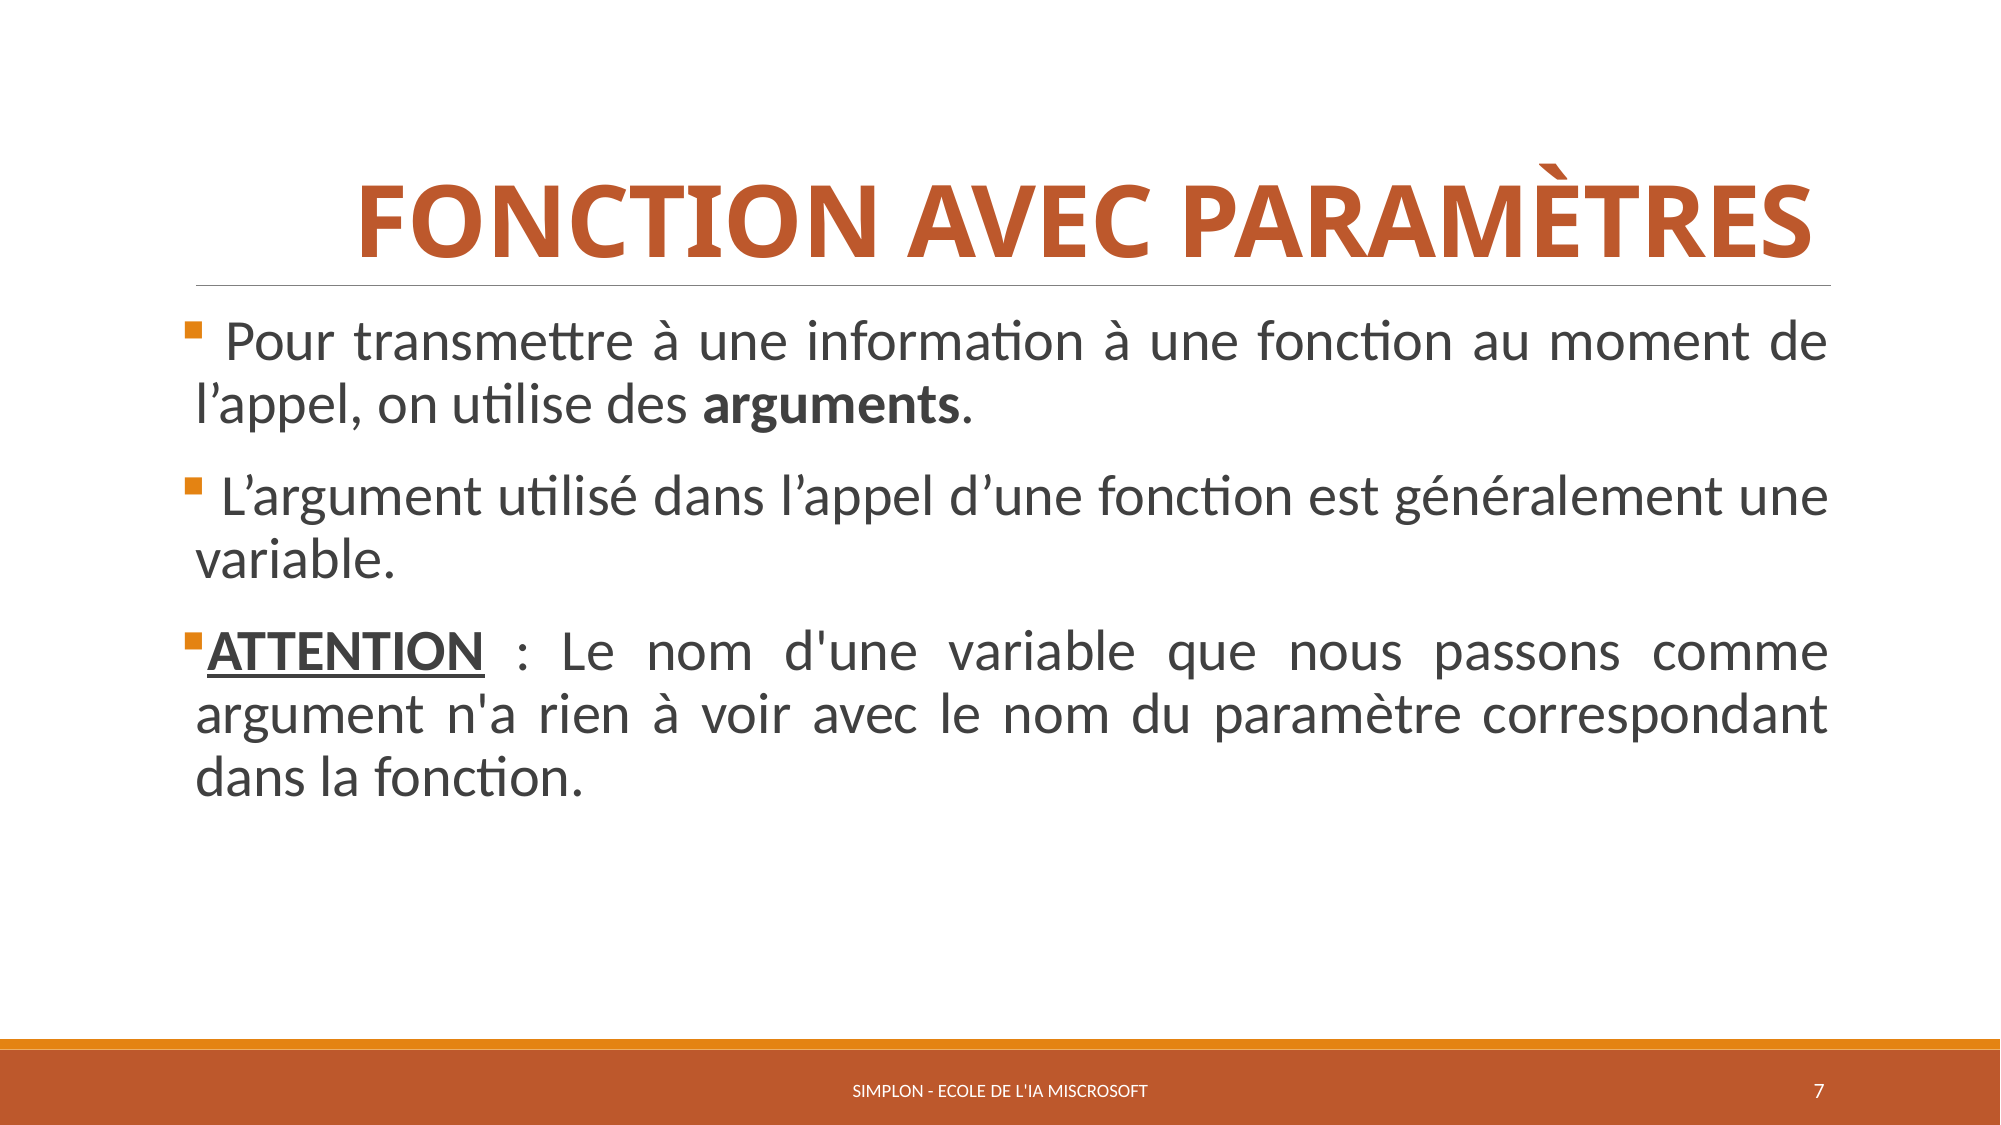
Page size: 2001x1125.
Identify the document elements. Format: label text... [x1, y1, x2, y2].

text_box FONCTION AVEC PARAMÈTRES [180, 47, 1830, 285]
text_box Simplon - Ecole de l'IA Miscrosoft [604, 1059, 1396, 1120]
text_box Pour transmettre à une information à une fonction au moment de l’appel, on utilise des arguments. L’argument utilisé dans l’appel d’une fonction est généralement une variable. ATTENTION : Le nom d'une variable que nous passons comme argument n'a rien à voir avec le nom du paramètre correspondant dans la fonction. [180, 302, 1830, 976]
text_box <numéro> [1624, 1059, 1840, 1120]
